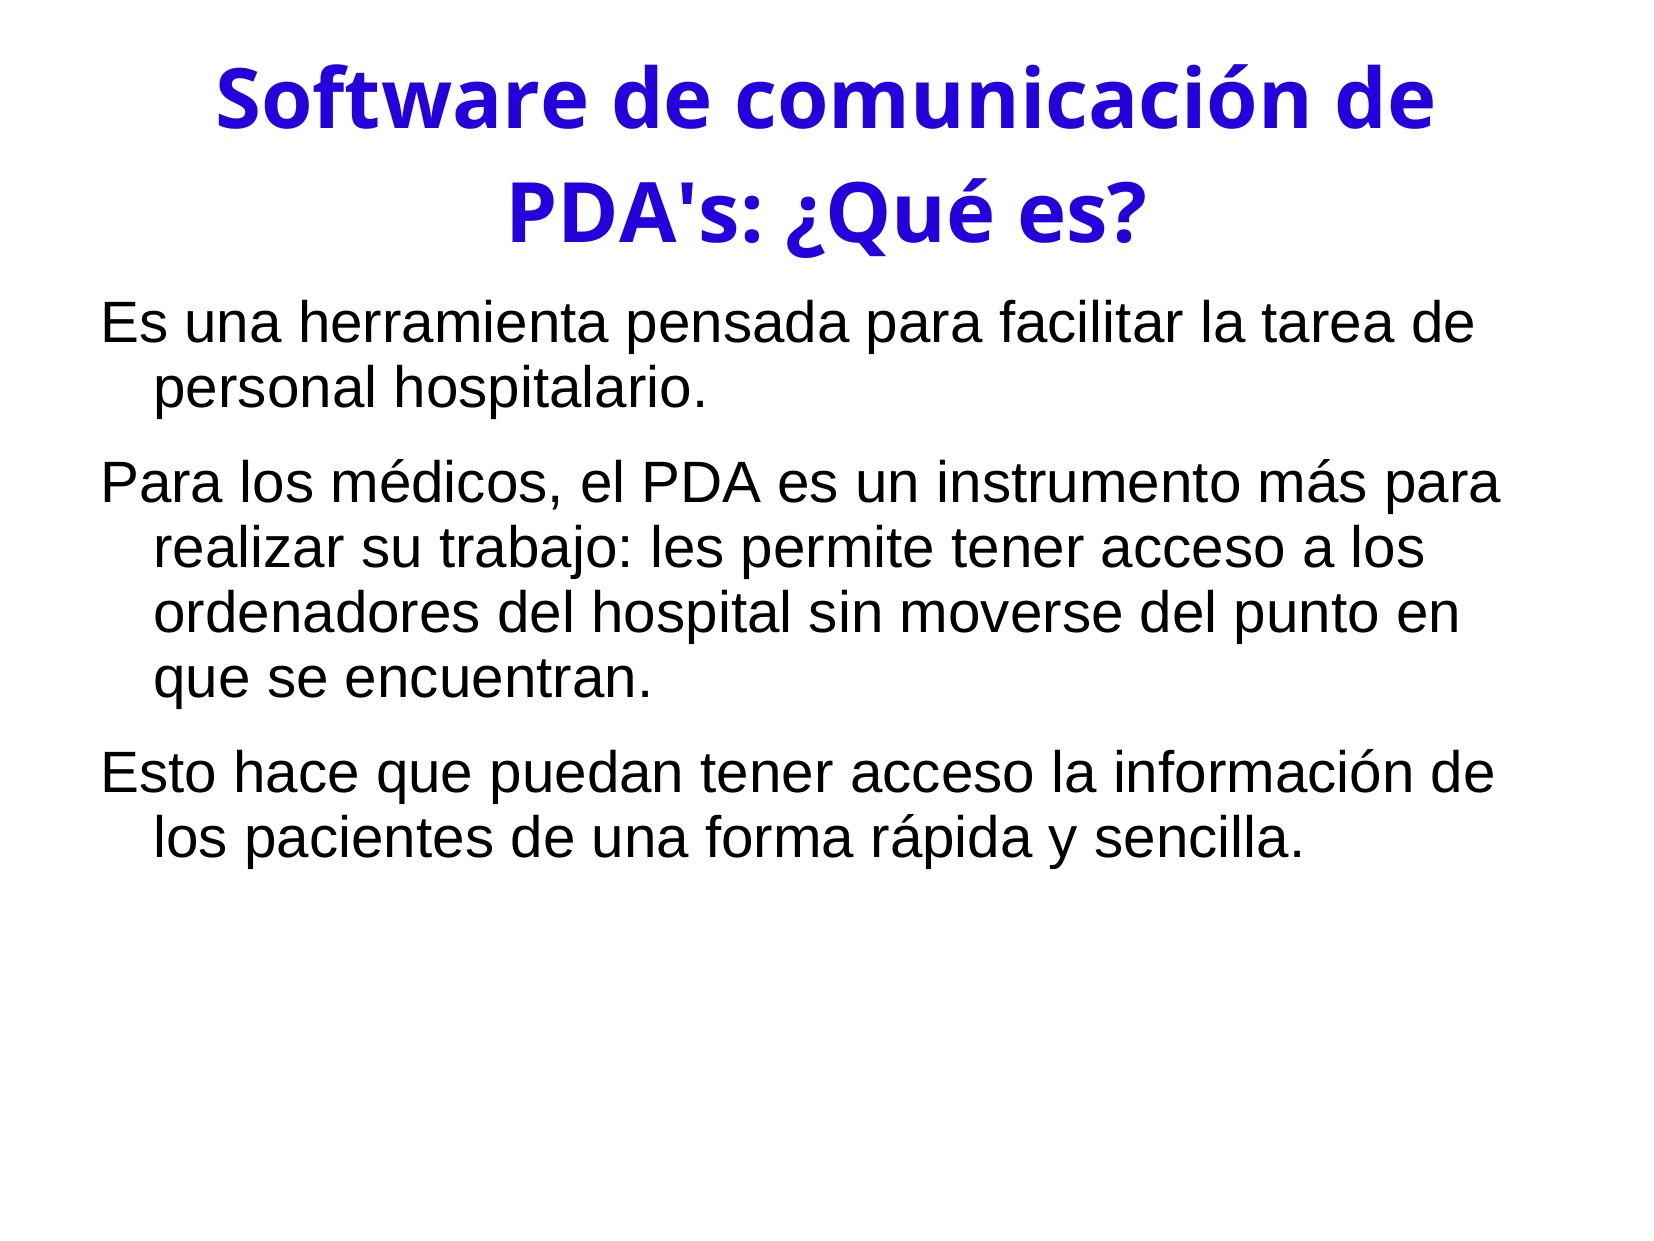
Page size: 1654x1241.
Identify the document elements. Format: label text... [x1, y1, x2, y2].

list Es una herramienta pensada para facilitar la tarea de personal hospitalario. Para los médicos, el PDA es un instrumento más para realizar su trabajo: les permite tener acceso a los ordenadores del hospital sin moverse del punto en que se encuentran. Esto hace que puedan tener acceso la información de los pacientes de una forma rápida y sencilla. [82, 290, 1571, 1109]
title Software de comunicación de PDA's: ¿Qué es? [82, 49, 1571, 257]
